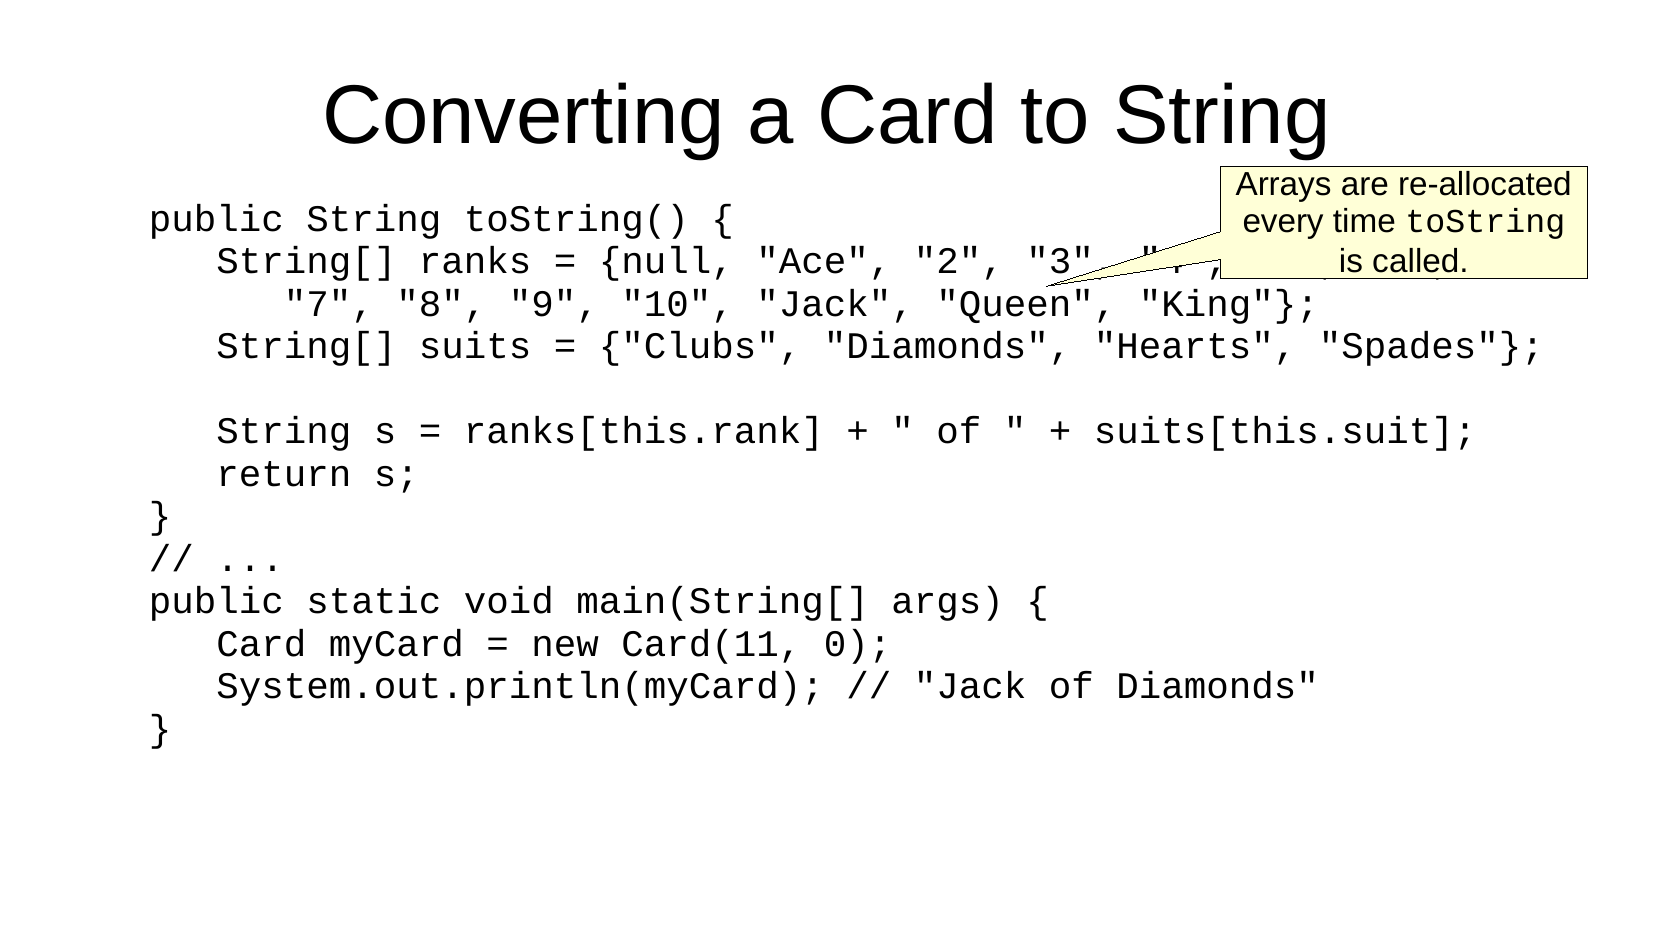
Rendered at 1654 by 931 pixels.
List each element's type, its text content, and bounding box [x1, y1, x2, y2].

title Converting a Card to String [82, 37, 1571, 193]
text_box public String toString() { String[] ranks = {null, "Ace", "2", "3", "4", "5", "6", "7", "8", "9", "10", "Jack", "Queen", "King"}; String[] suits = {"Clubs", "Diamonds", "Hearts", "Spades"}; String s = ranks[this.rank] + " of " + suits[this.suit]; return s; } // ... public static void main(String[] args) { Card myCard = new Card(11, 0); System.out.println(myCard); // "Jack of Diamonds" } [134, 192, 1559, 760]
text_box Arrays are re-allocated every time toString is called. [1046, 166, 1588, 287]
